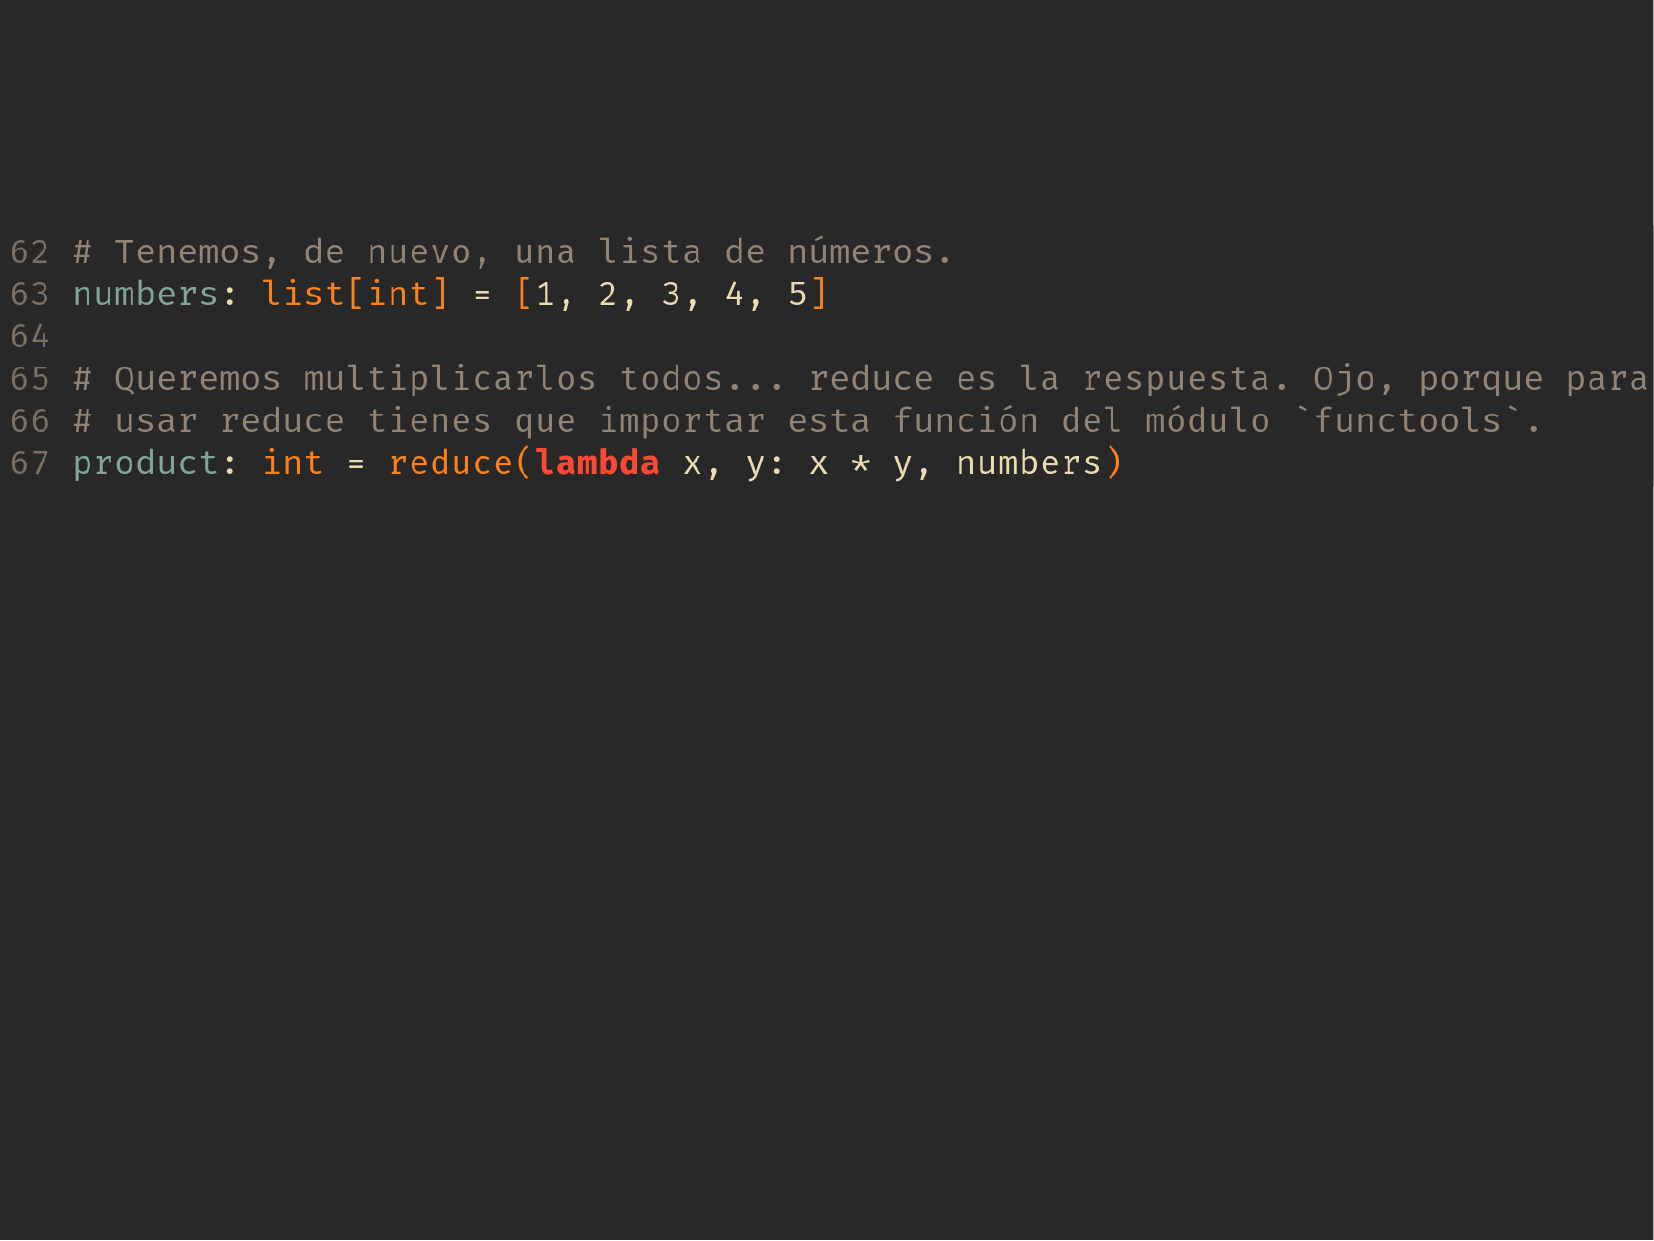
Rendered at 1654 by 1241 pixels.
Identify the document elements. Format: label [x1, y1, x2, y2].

picture [1, 226, 1654, 486]
